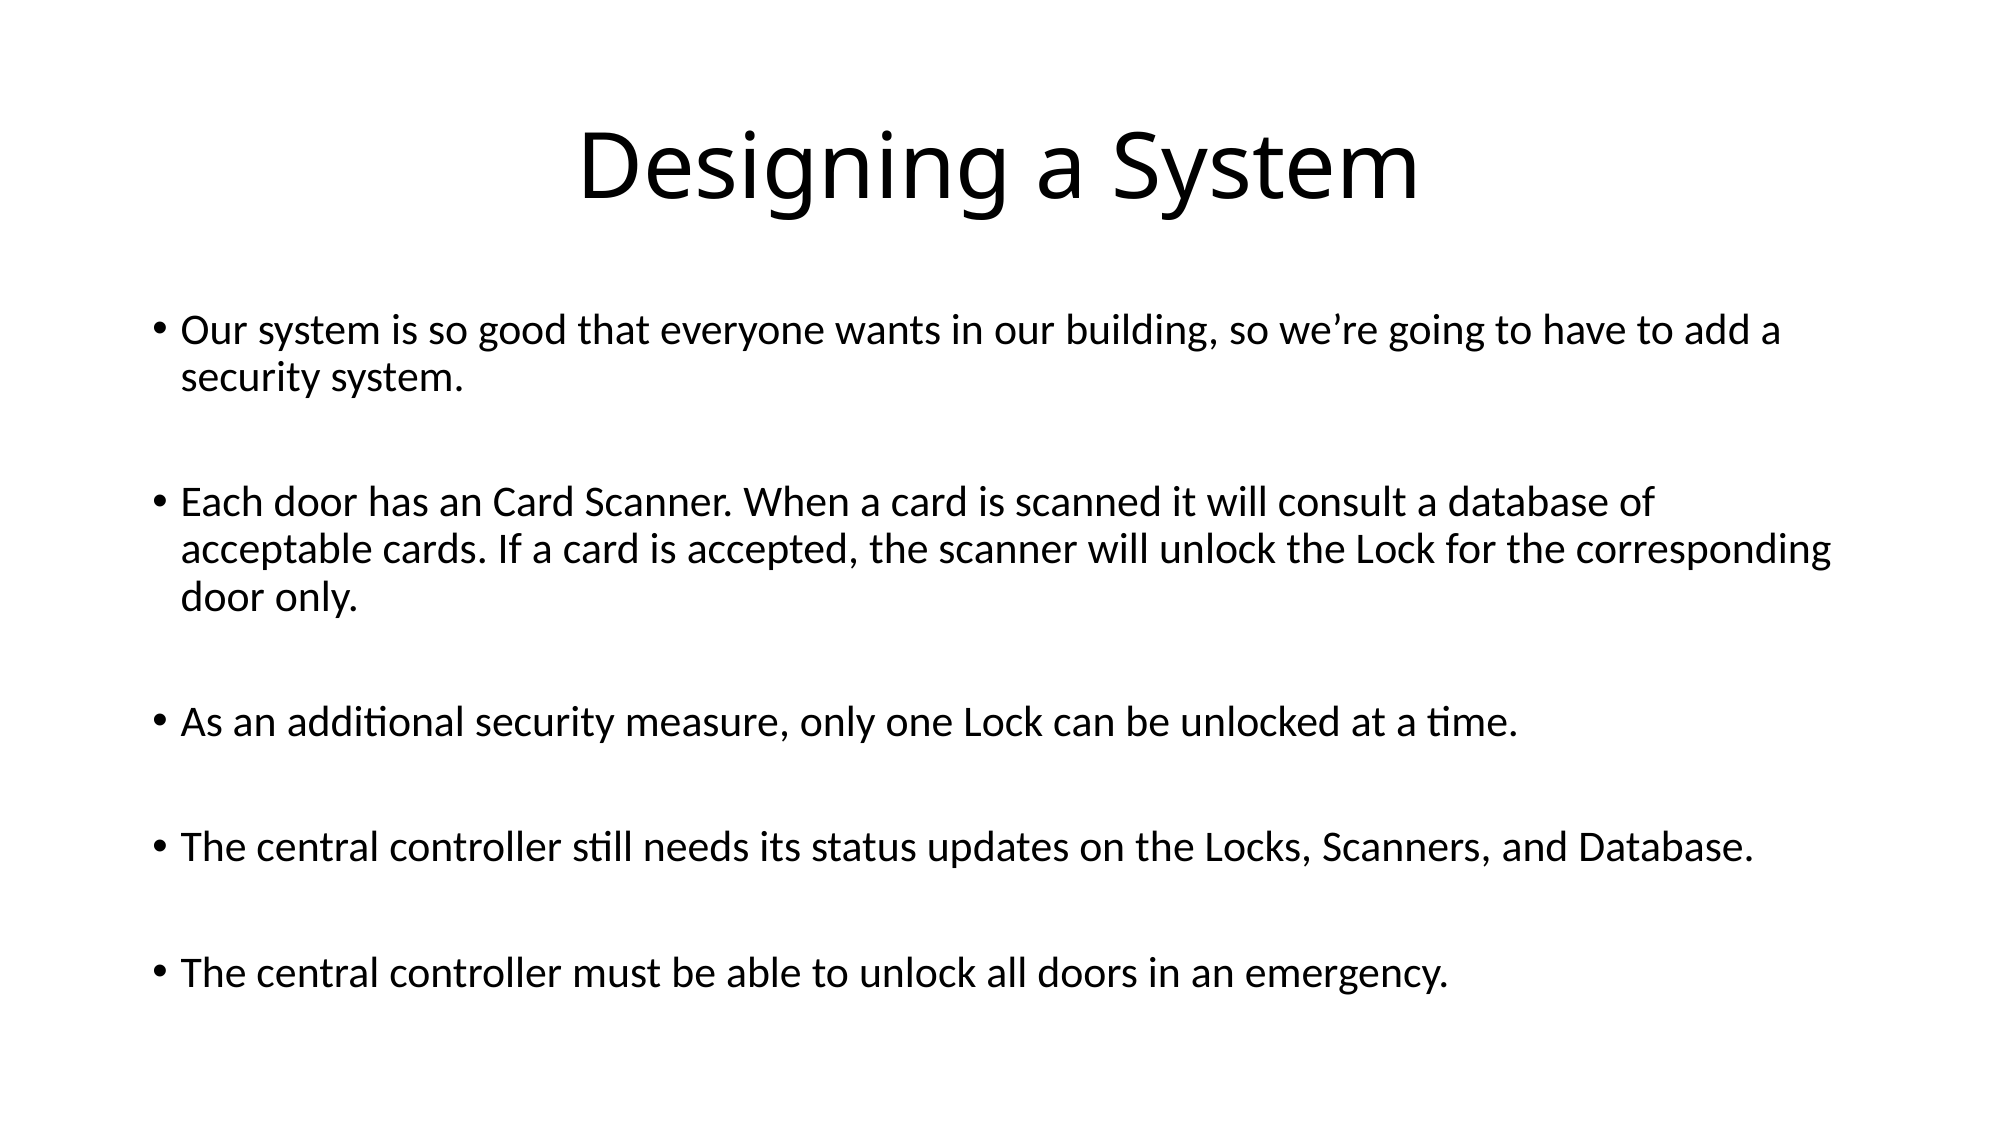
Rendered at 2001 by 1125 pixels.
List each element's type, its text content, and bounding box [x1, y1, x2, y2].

list Our system is so good that everyone wants in our building, so we’re going to have to add a security system. Each door has an Card Scanner. When a card is scanned it will consult a database of acceptable cards. If a card is accepted, the scanner will unlock the Lock for the corresponding door only. As an additional security measure, only one Lock can be unlocked at a time. The central controller still needs its status updates on the Locks, Scanners, and Database. The central controller must be able to unlock all doors in an emergency. [137, 299, 1863, 1014]
title Designing a System [137, 59, 1863, 278]
